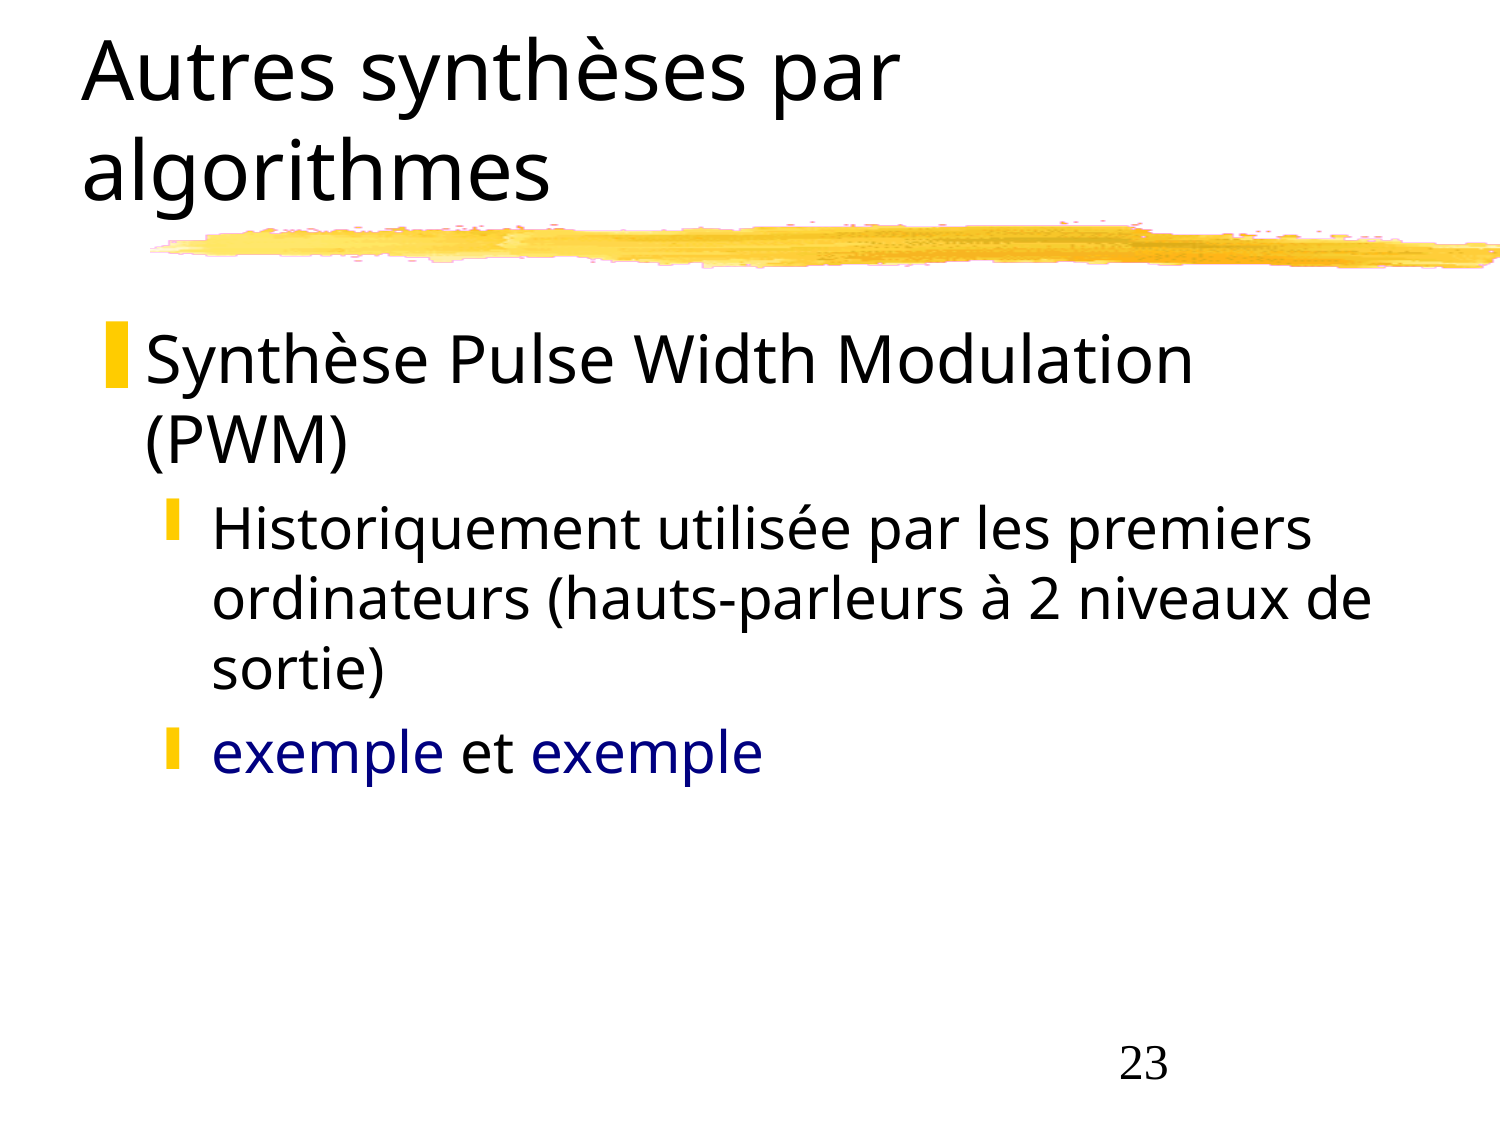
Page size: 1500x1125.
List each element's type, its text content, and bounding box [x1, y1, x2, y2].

title Autres synthèses par algorithmes [66, 8, 1342, 225]
list Synthèse Pulse Width Modulation (PWM) Historiquement utilisée par les premiers ordinateurs (hauts-parleurs à 2 niveaux de sortie) exemple et exemple [74, 309, 1417, 994]
picture [150, 215, 1500, 279]
